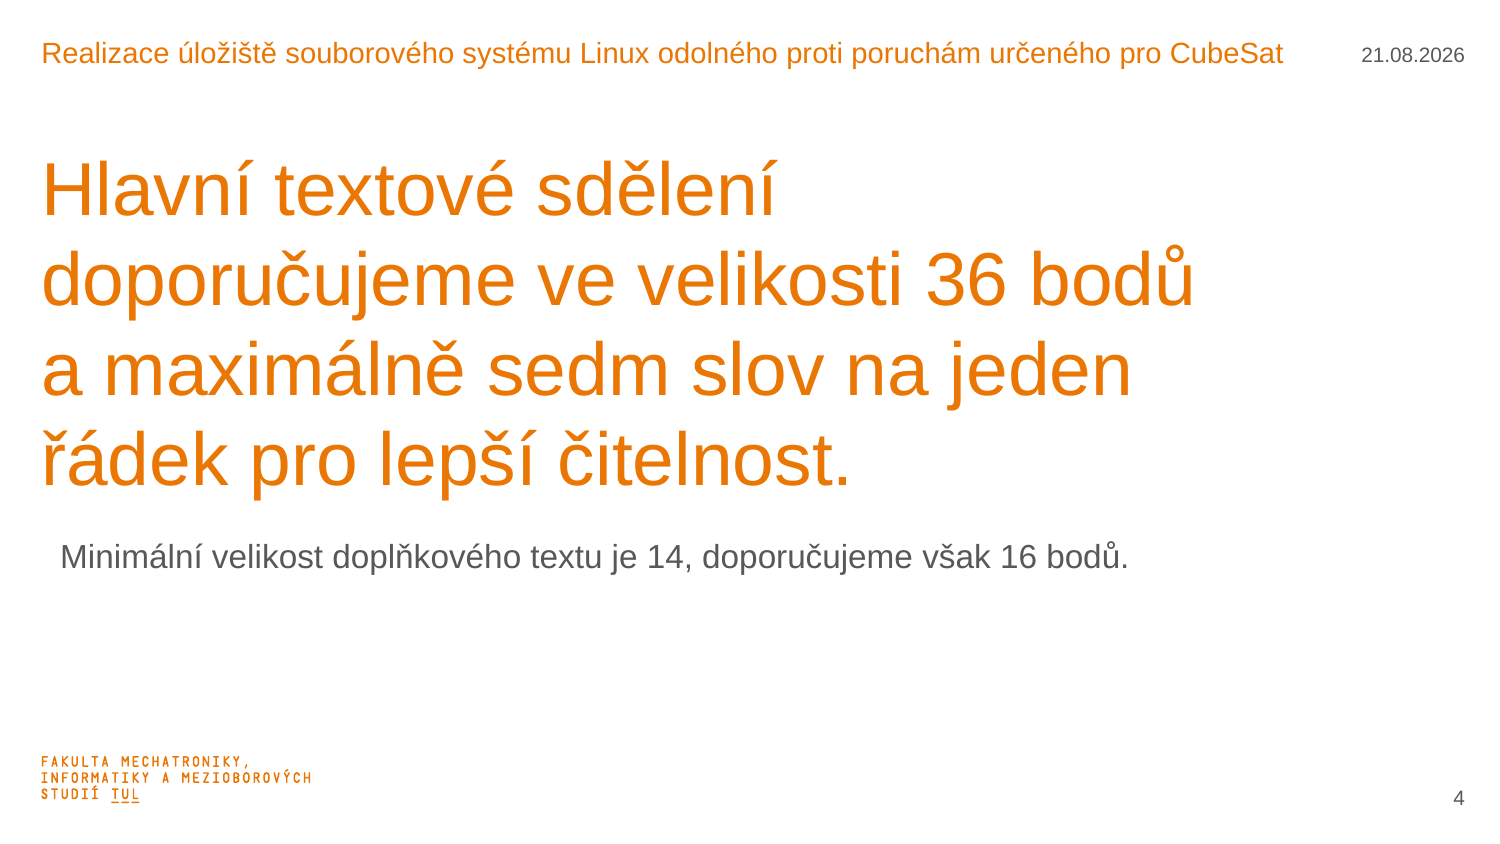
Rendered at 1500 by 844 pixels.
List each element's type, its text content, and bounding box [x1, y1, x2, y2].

slide_number <číslo> [1424, 771, 1480, 824]
footer Realizace úložiště souborového systému Linux odolného proti poruchám určeného pro CubeSat [41, 34, 1304, 95]
title Hlavní textové sdělení doporučujeme ve velikosti 36 bodů a maximálně sedm slov na jeden řádek pro lepší čitelnost. [41, 126, 1282, 513]
list Minimální velikost doplňkového textu je 14, doporučujeme však 16 bodů. [41, 513, 1282, 750]
